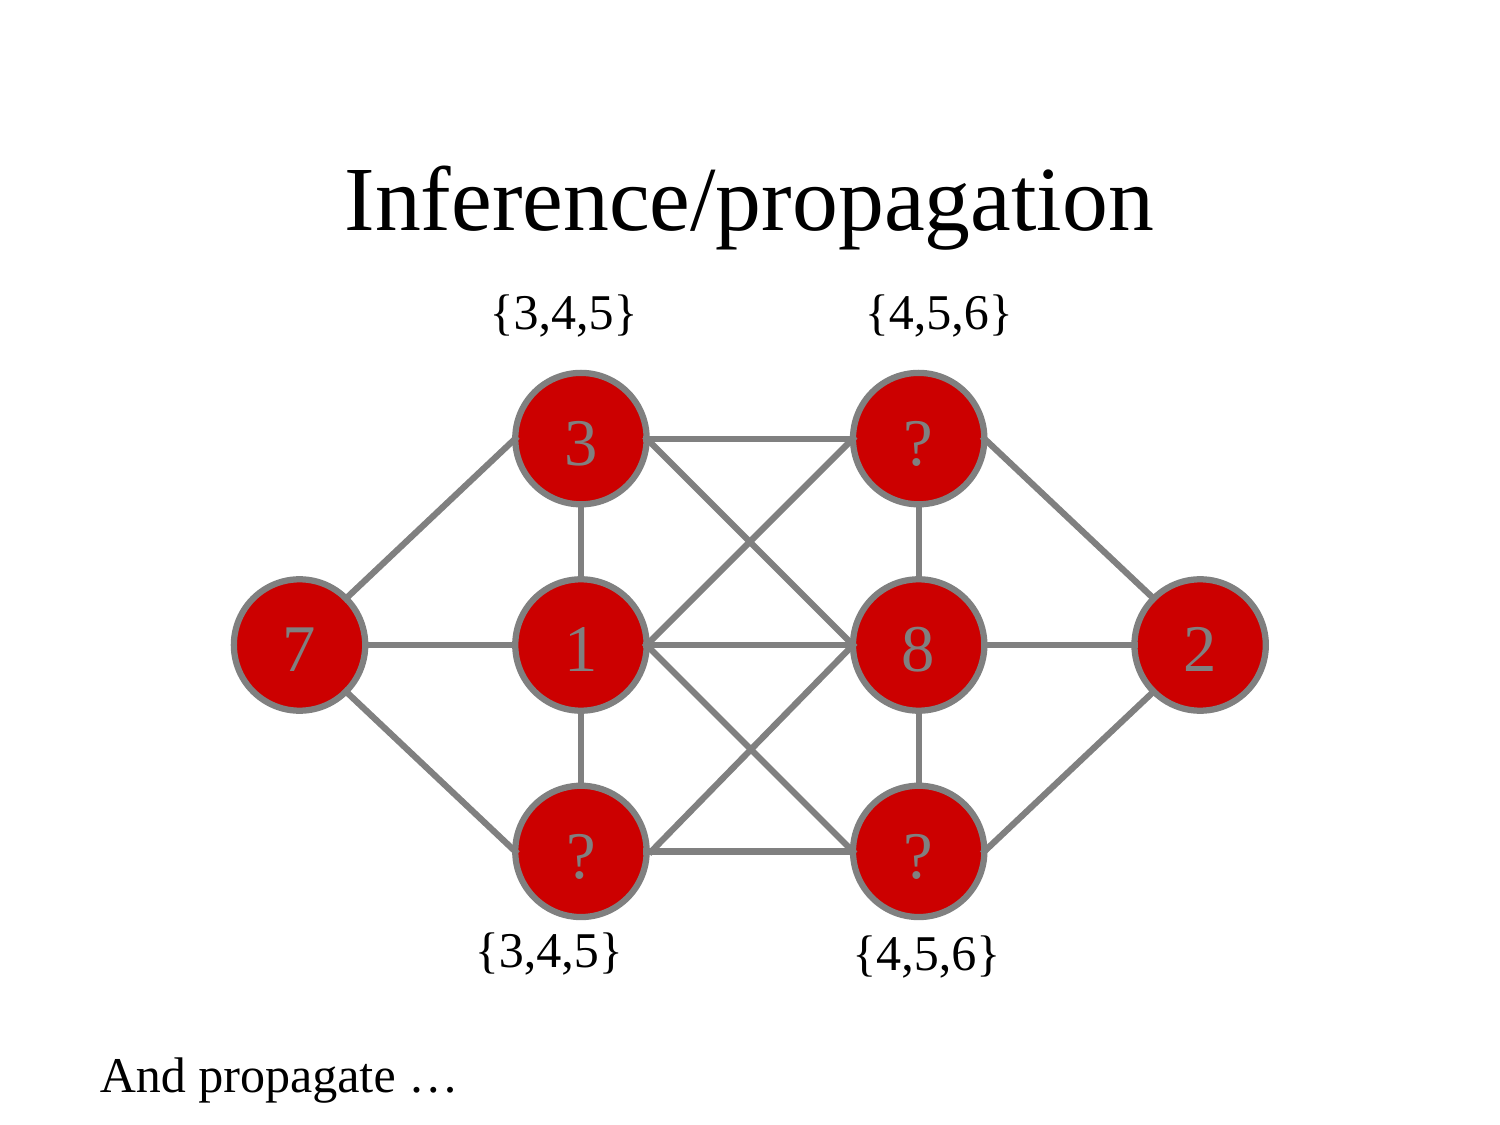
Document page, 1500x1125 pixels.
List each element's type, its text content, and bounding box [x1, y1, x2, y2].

text_box ? [853, 785, 985, 912]
text_box {4,5,6} [837, 912, 1038, 988]
text_box {3,4,5} [474, 272, 751, 348]
text_box 7 [233, 579, 366, 711]
text_box 8 [853, 579, 985, 711]
text_box And propagate … [85, 1034, 474, 1111]
text_box ? [515, 785, 647, 909]
text_box 3 [515, 372, 647, 505]
text_box {3,4,5} [460, 909, 638, 986]
text_box {4,5,6} [849, 272, 1176, 348]
text_box ? [853, 372, 985, 505]
text_box 2 [1134, 579, 1266, 711]
title Inference/propagation [112, 99, 1388, 288]
text_box 1 [515, 579, 647, 711]
